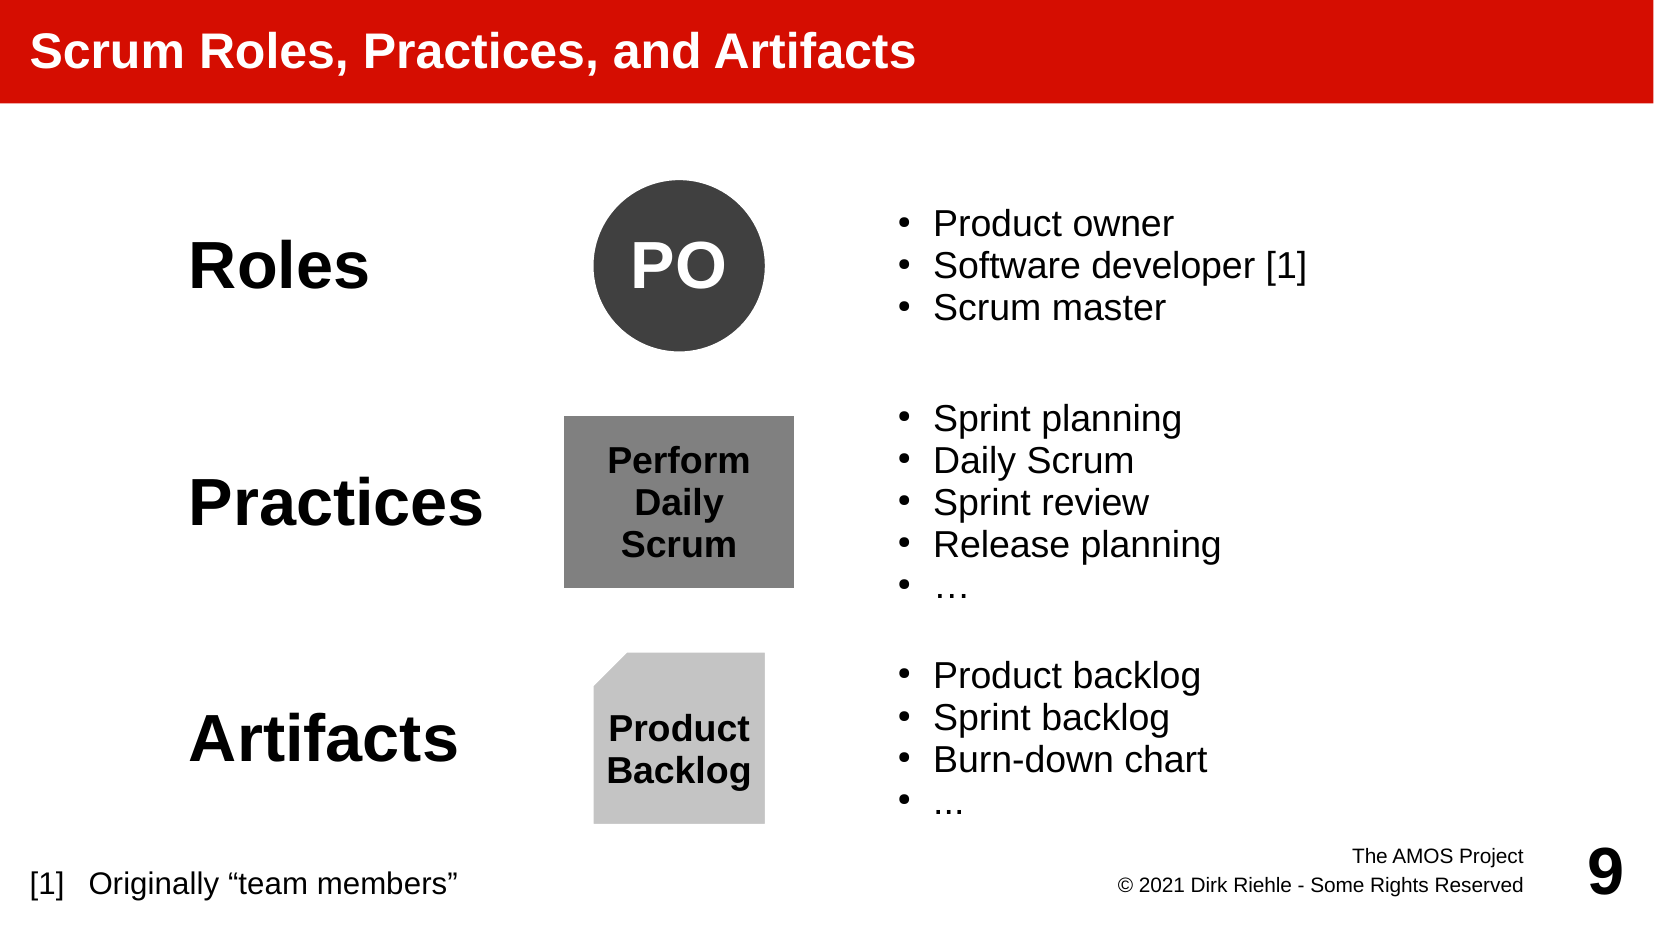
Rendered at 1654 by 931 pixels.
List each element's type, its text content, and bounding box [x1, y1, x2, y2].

title Scrum Roles, Practices, and Artifacts [0, 0, 1654, 104]
text_box Product backlog Sprint backlog Burn-down chart ... [885, 620, 1447, 857]
text_box Artifacts [177, 624, 827, 693]
text_box Sprint planning Daily Scrum Sprint review Release planning … [885, 354, 1388, 650]
text_box [1] Originally “team members” [0, 693, 1182, 931]
text_box Product owner Software developer [1] Scrum master [885, 147, 1477, 384]
text_box Practices [177, 383, 827, 621]
text_box Roles [177, 147, 798, 383]
